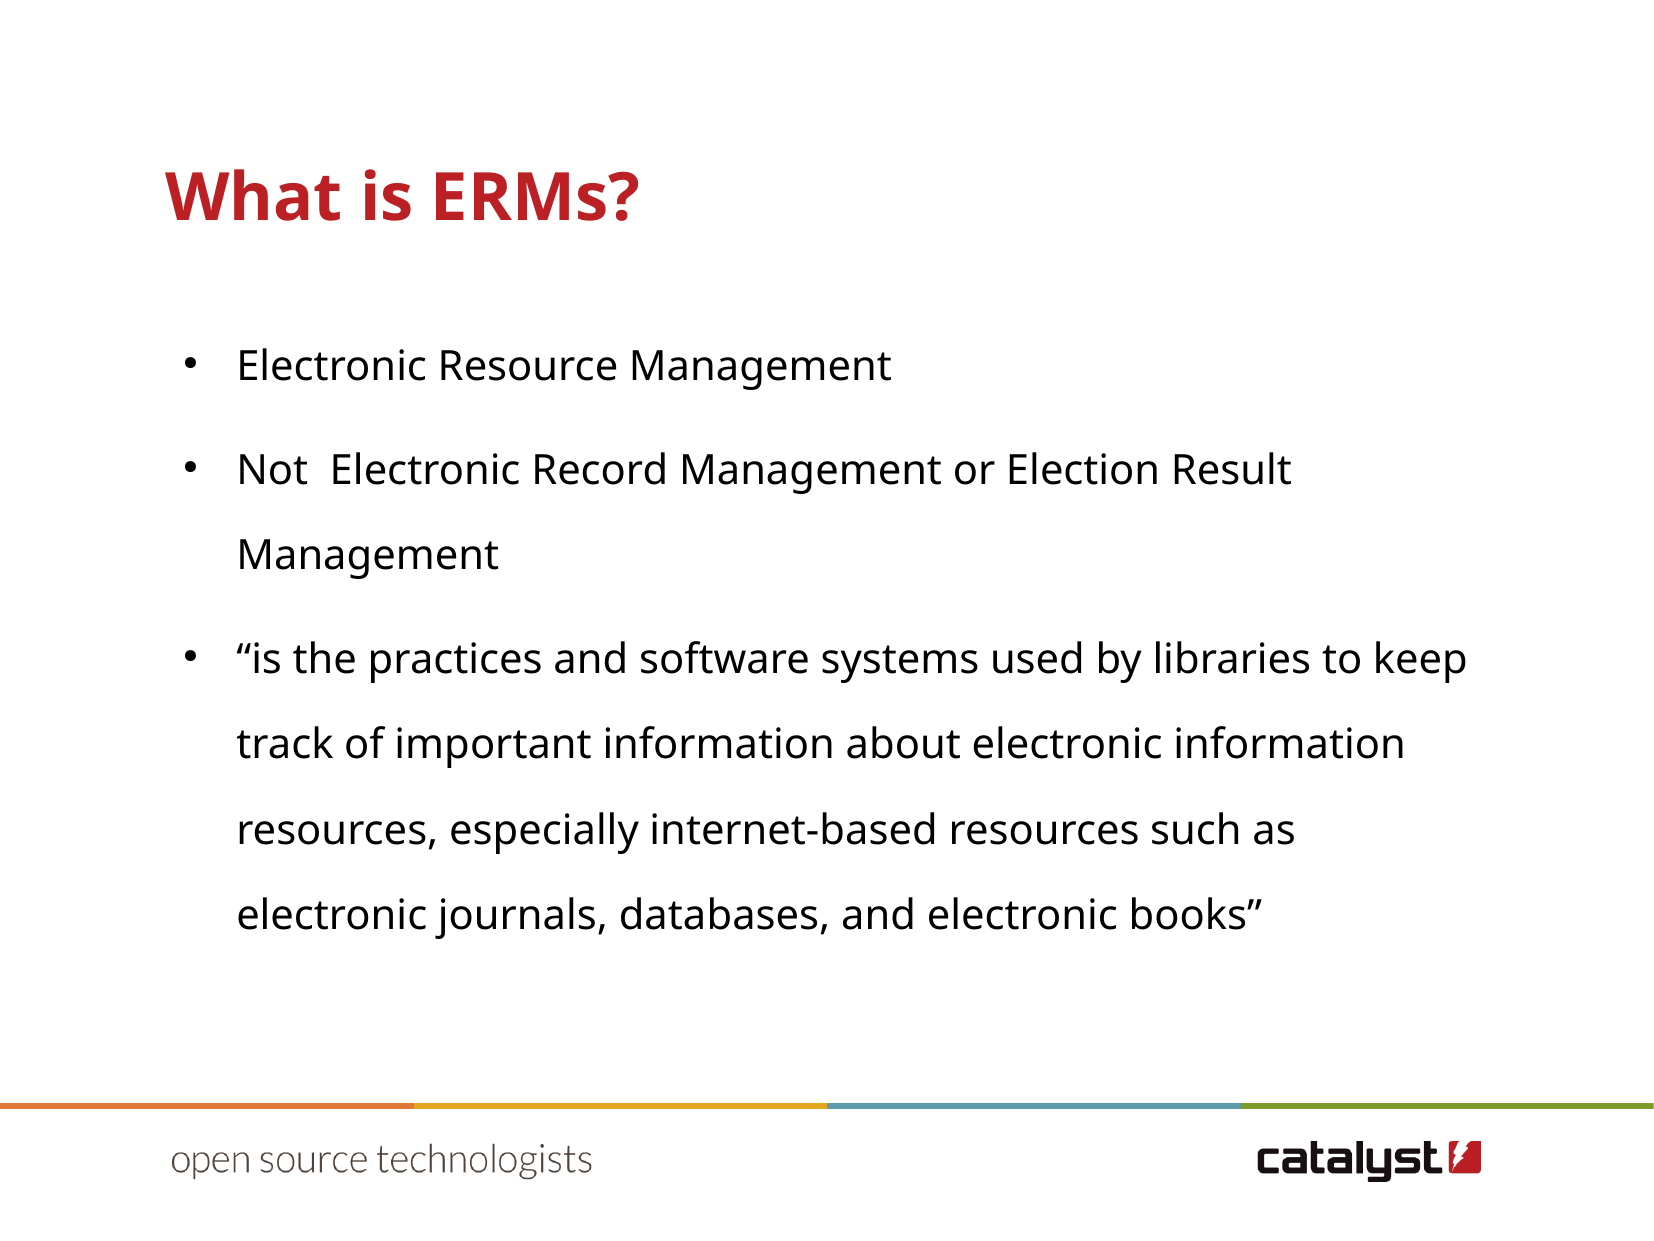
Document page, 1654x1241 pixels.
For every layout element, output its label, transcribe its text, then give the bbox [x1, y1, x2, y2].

list Electronic Resource Management Not Electronic Record Management or Election Result Management “is the practices and software systems used by libraries to keep track of important information about electronic information resources, especially internet-based resources such as electronic journals, databases, and electronic books” [165, 307, 1489, 1027]
title What is ERMs? [165, 90, 1489, 298]
picture [0, 1103, 1654, 1182]
